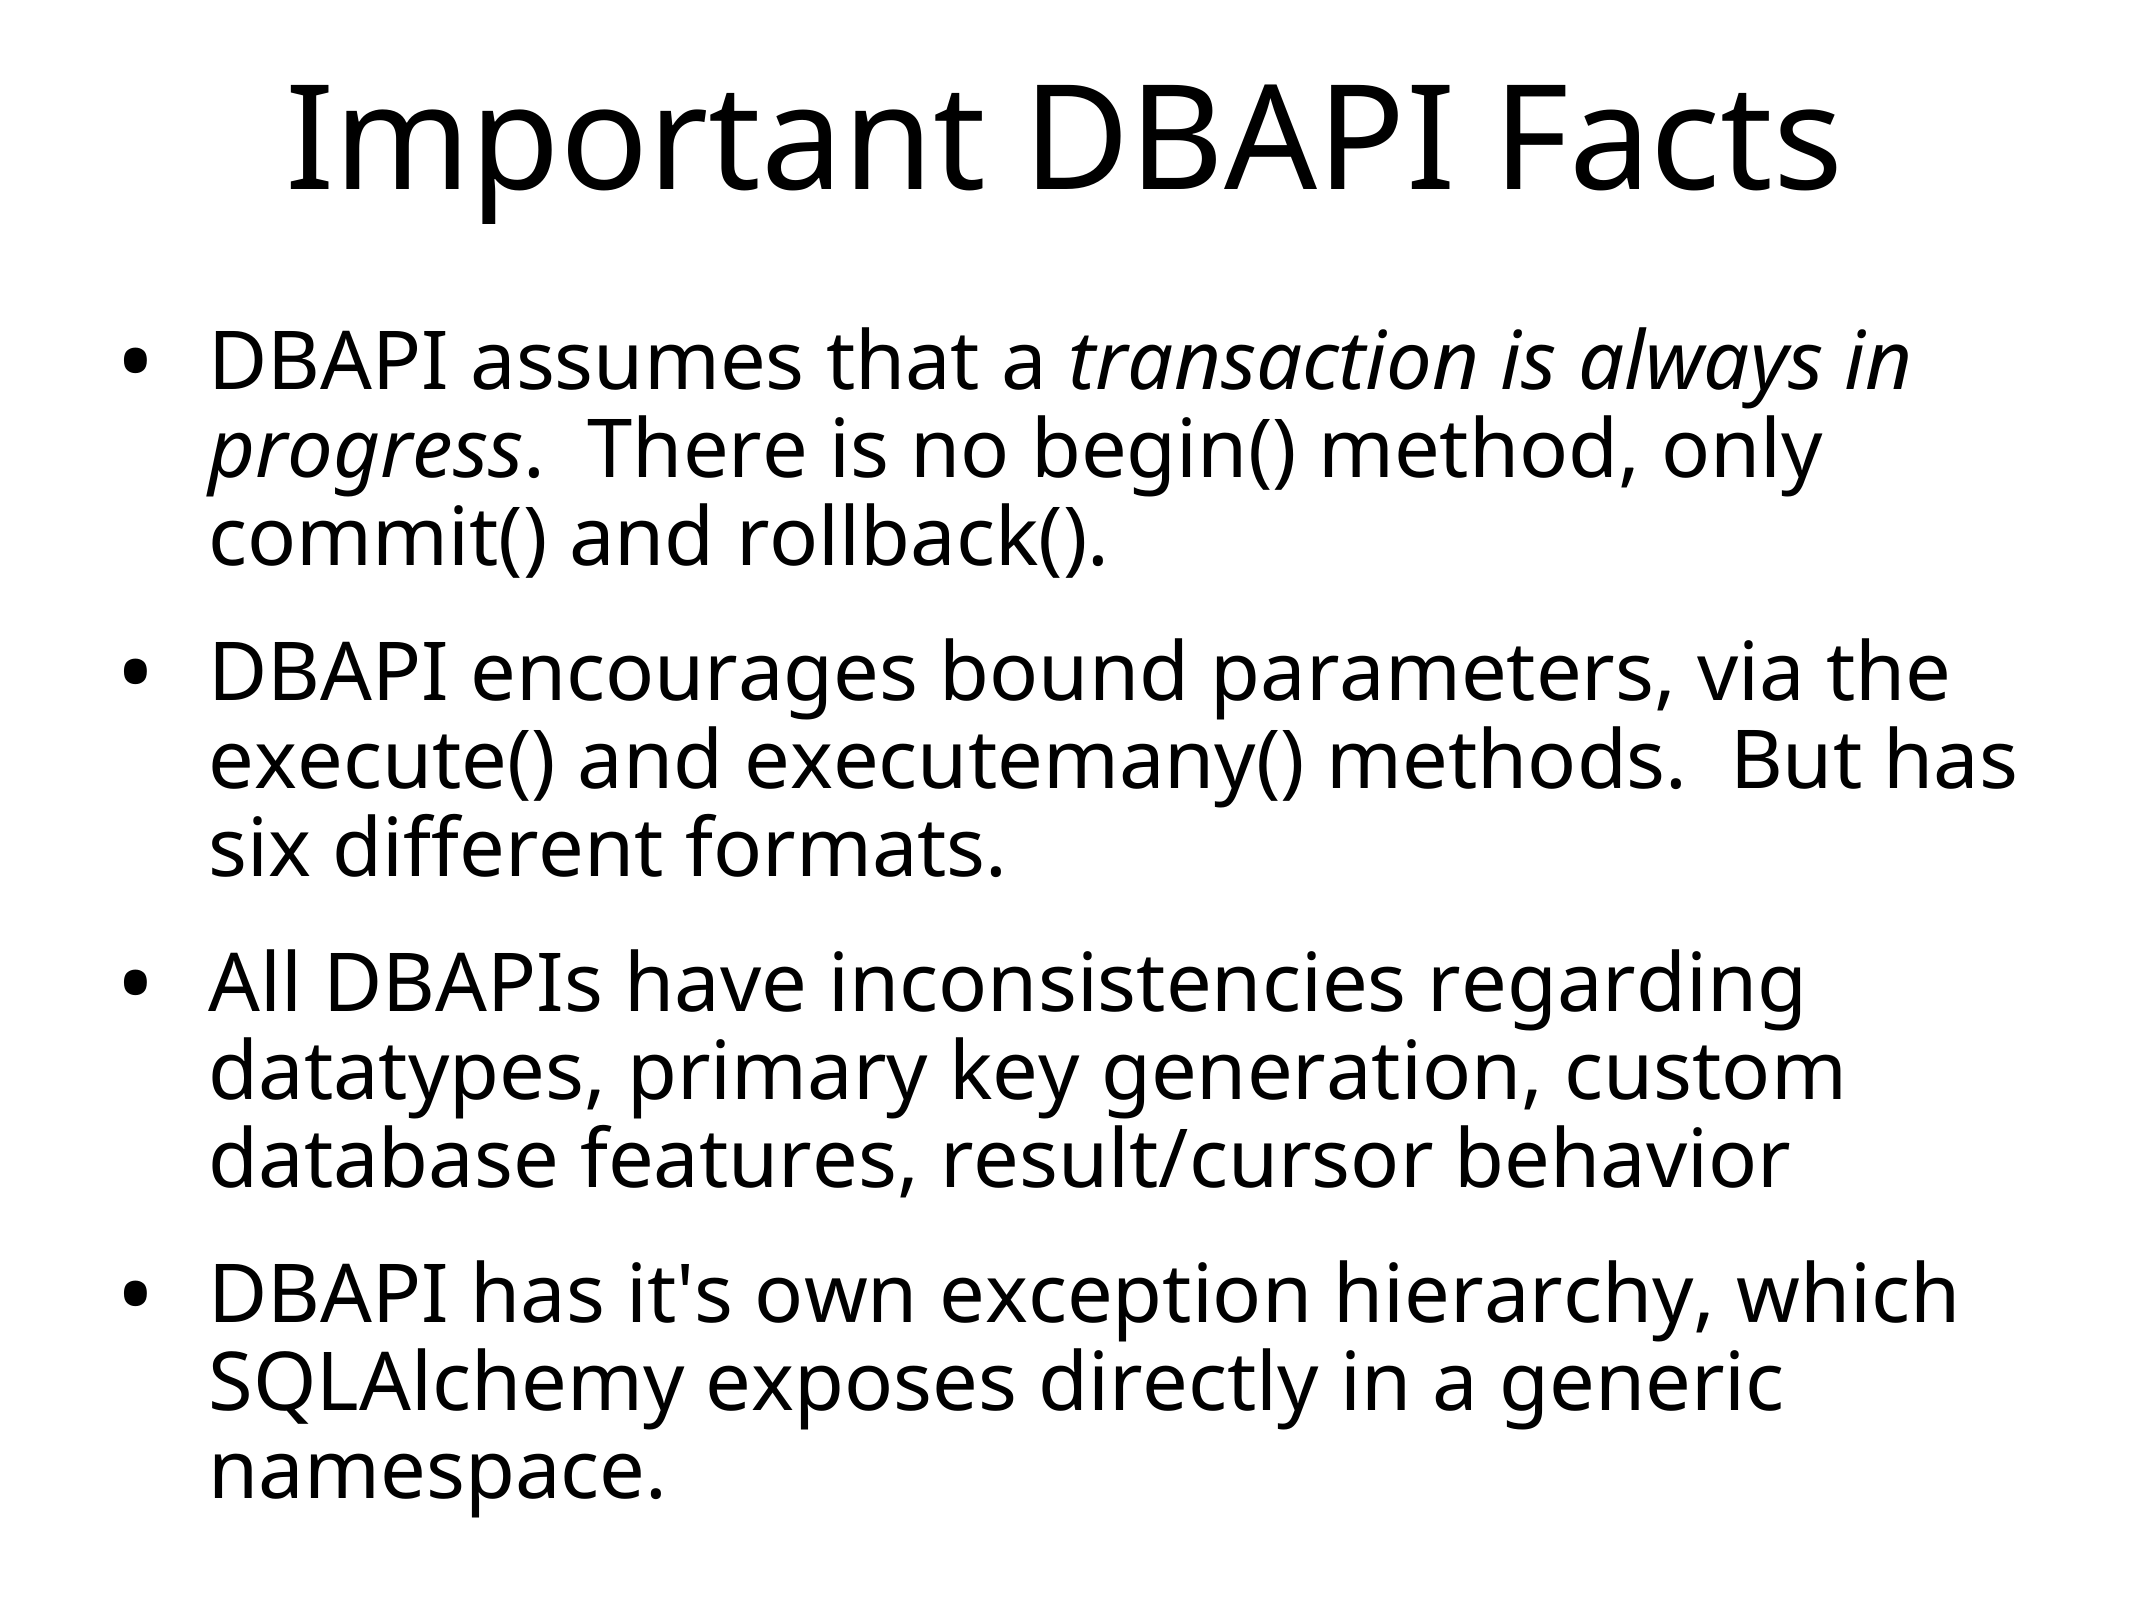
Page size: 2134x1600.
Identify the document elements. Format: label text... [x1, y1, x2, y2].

list DBAPI assumes that a transaction is always in progress. There is no begin() method, only commit() and rollback(). DBAPI encourages bound parameters, via the execute() and executemany() methods. But has six different formats. All DBAPIs have inconsistencies regarding datatypes, primary key generation, custom database features, result/cursor behavior DBAPI has it's own exception hierarchy, which SQLAlchemy exposes directly in a generic namespace. [56, 281, 2065, 1555]
title Important DBAPI Facts [60, 41, 2069, 244]
